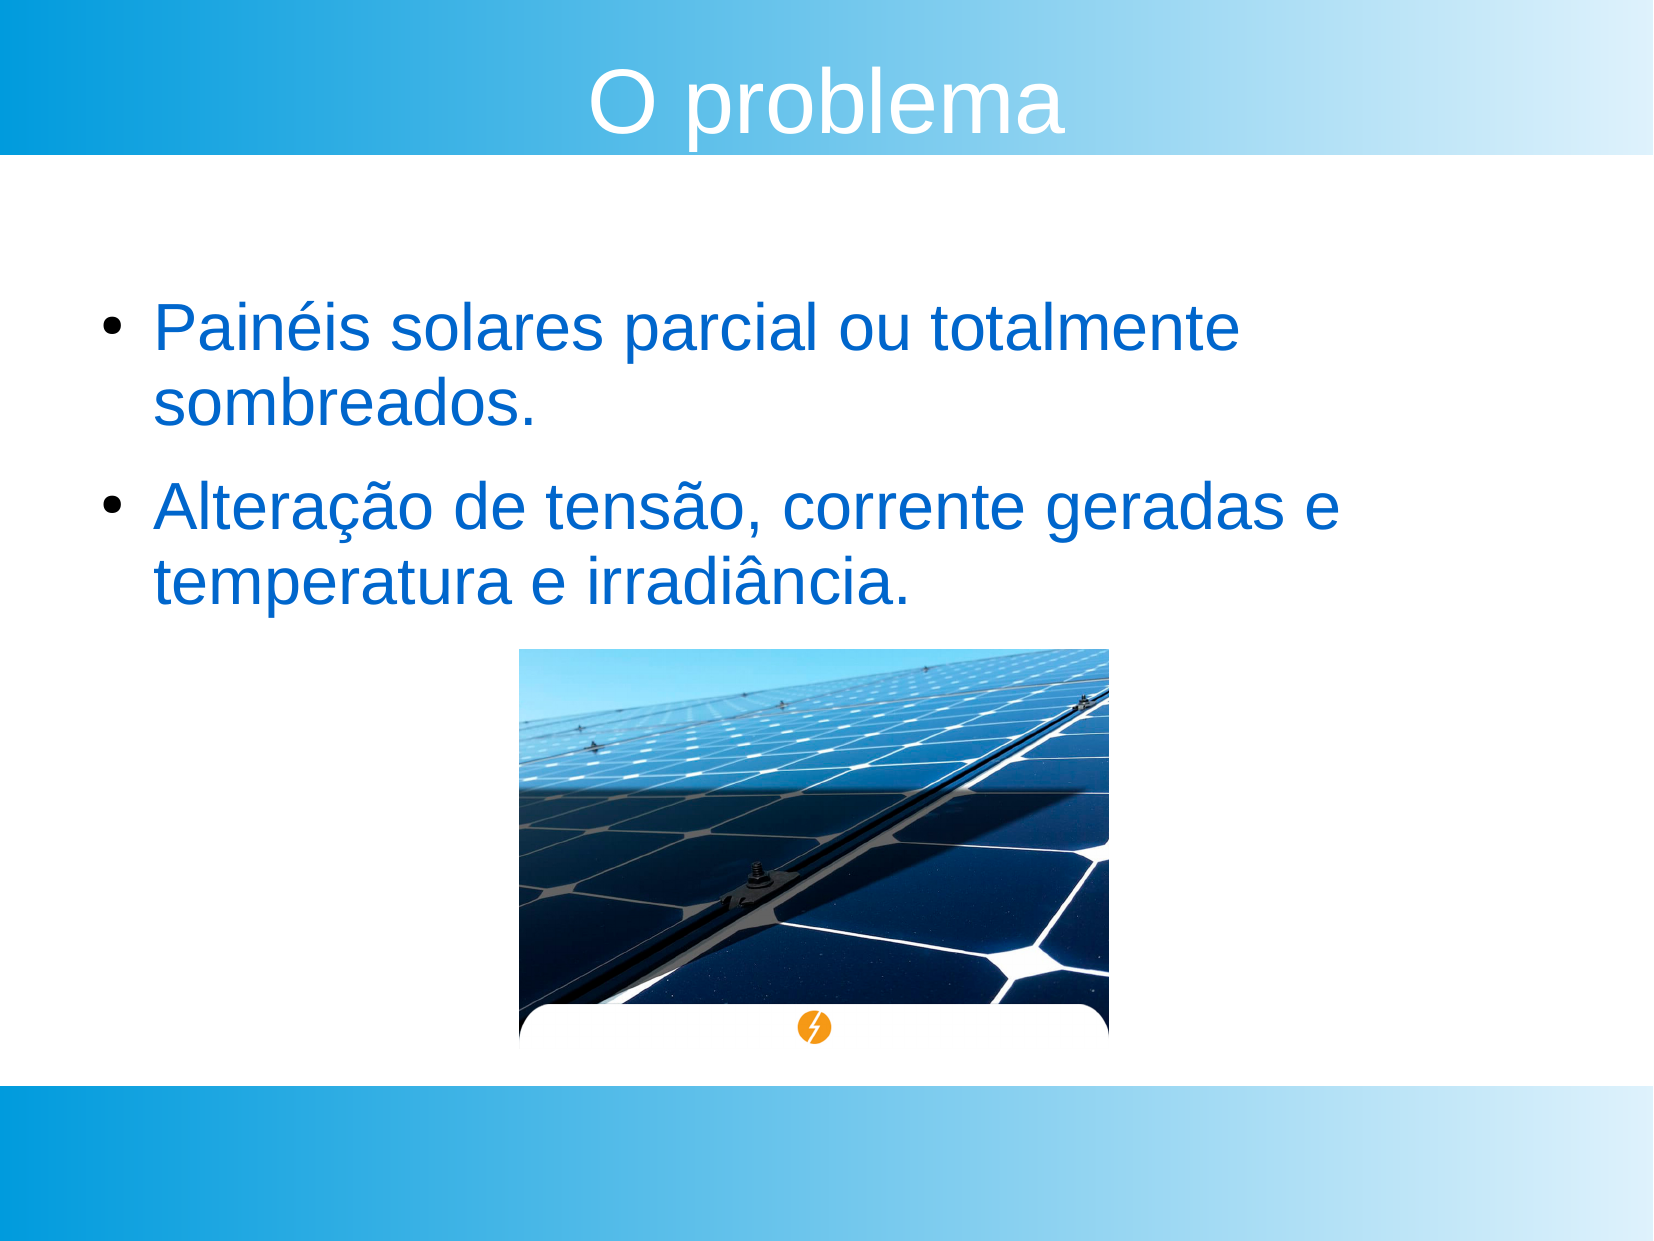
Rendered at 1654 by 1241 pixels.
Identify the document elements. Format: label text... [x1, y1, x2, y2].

list Painéis solares parcial ou totalmente sombreados. Alteração de tensão, corrente geradas e temperatura e irradiância. [82, 290, 1571, 1010]
title O problema [82, 49, 1571, 155]
picture [519, 649, 1109, 1049]
